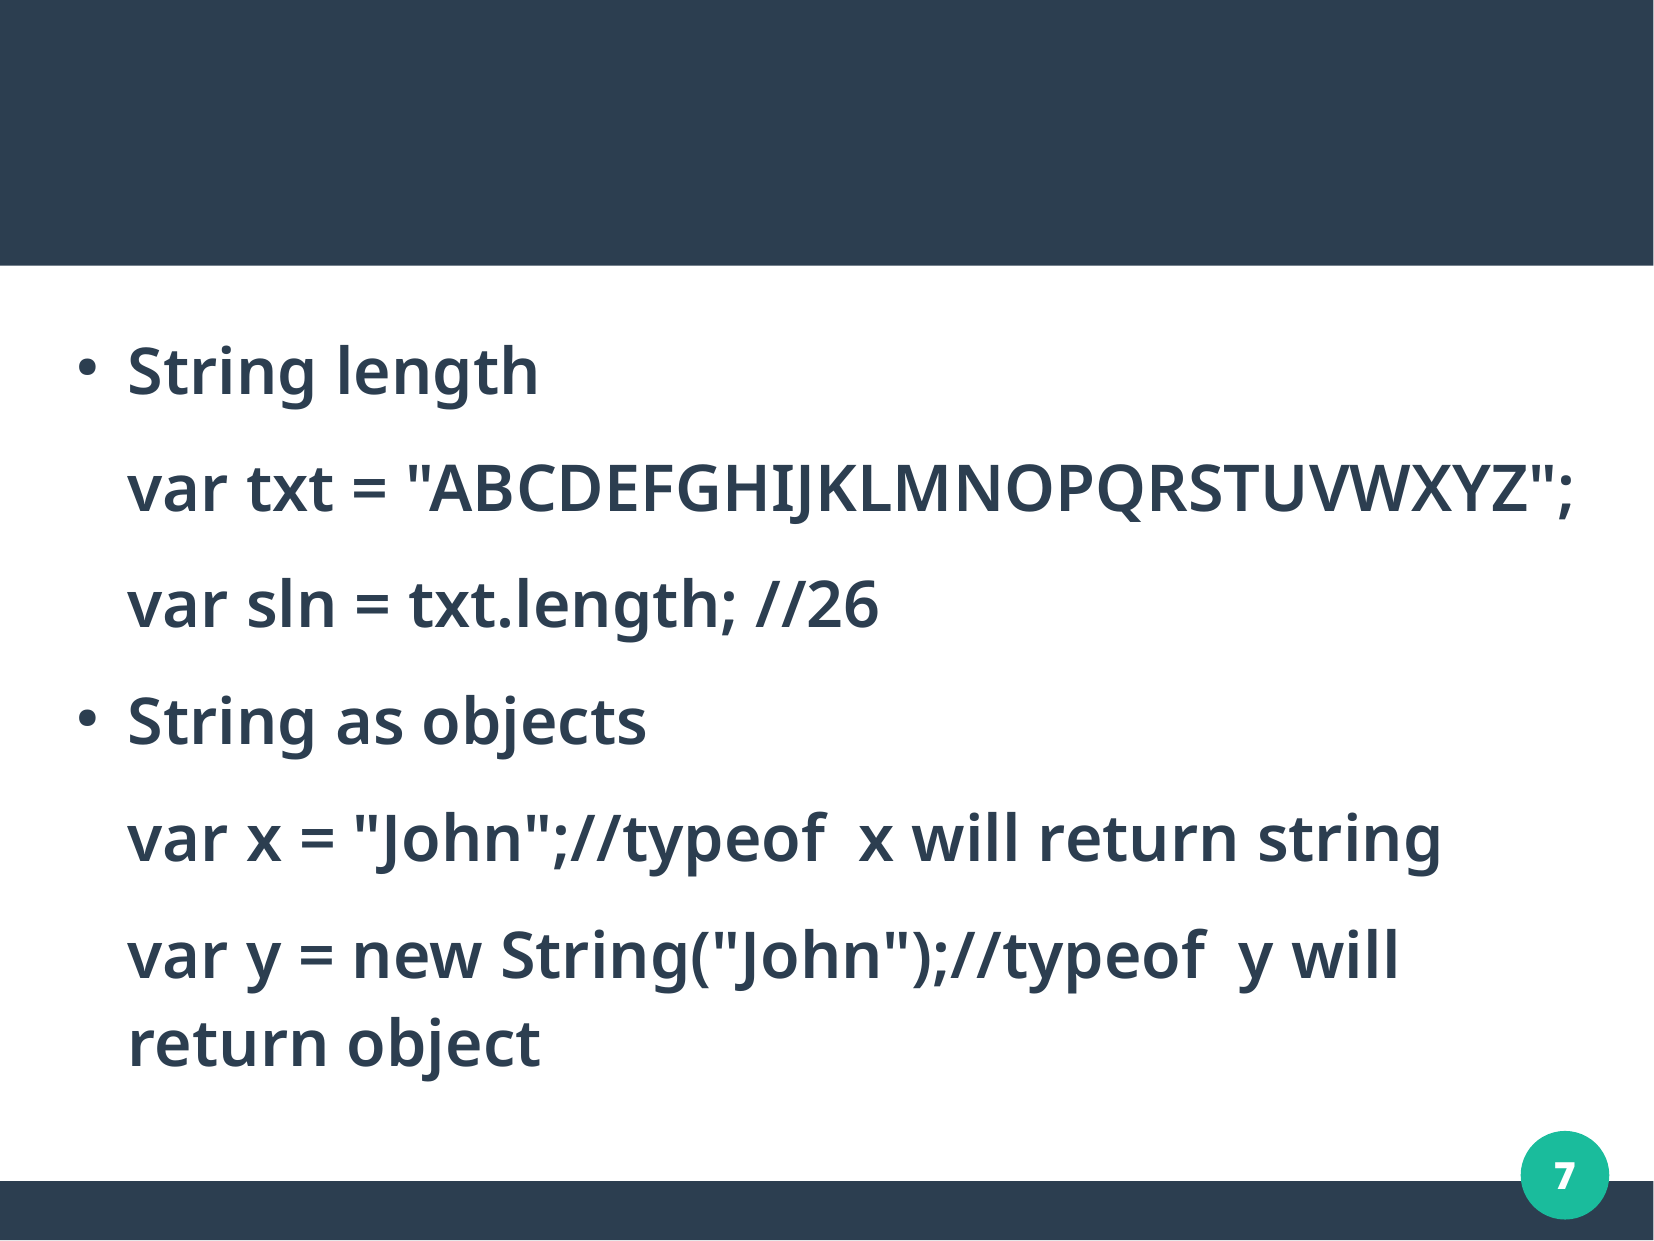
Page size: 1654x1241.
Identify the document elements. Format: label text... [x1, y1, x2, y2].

list String length var txt = "ABCDEFGHIJKLMNOPQRSTUVWXYZ"; var sln = txt.length; //26 String as objects var x = "John";//typeof x will return string var y = new String("John");//typeof y will return object [59, 324, 1595, 1152]
